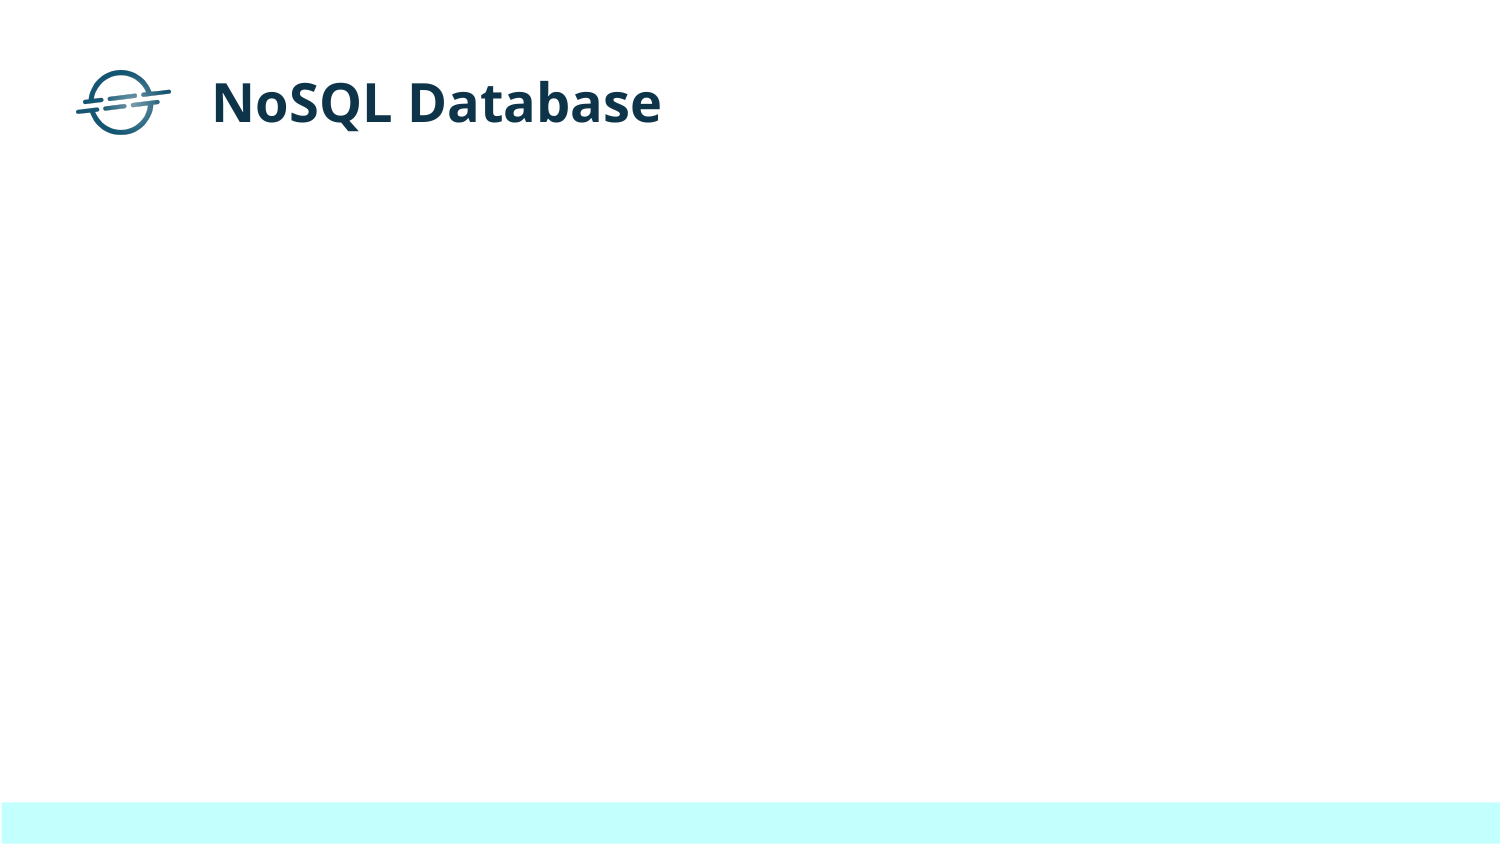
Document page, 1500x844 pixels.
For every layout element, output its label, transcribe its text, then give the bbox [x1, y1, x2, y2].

title NoSQL Database [196, 53, 1339, 155]
text_box [1, 802, 1500, 844]
picture [76, 70, 171, 135]
